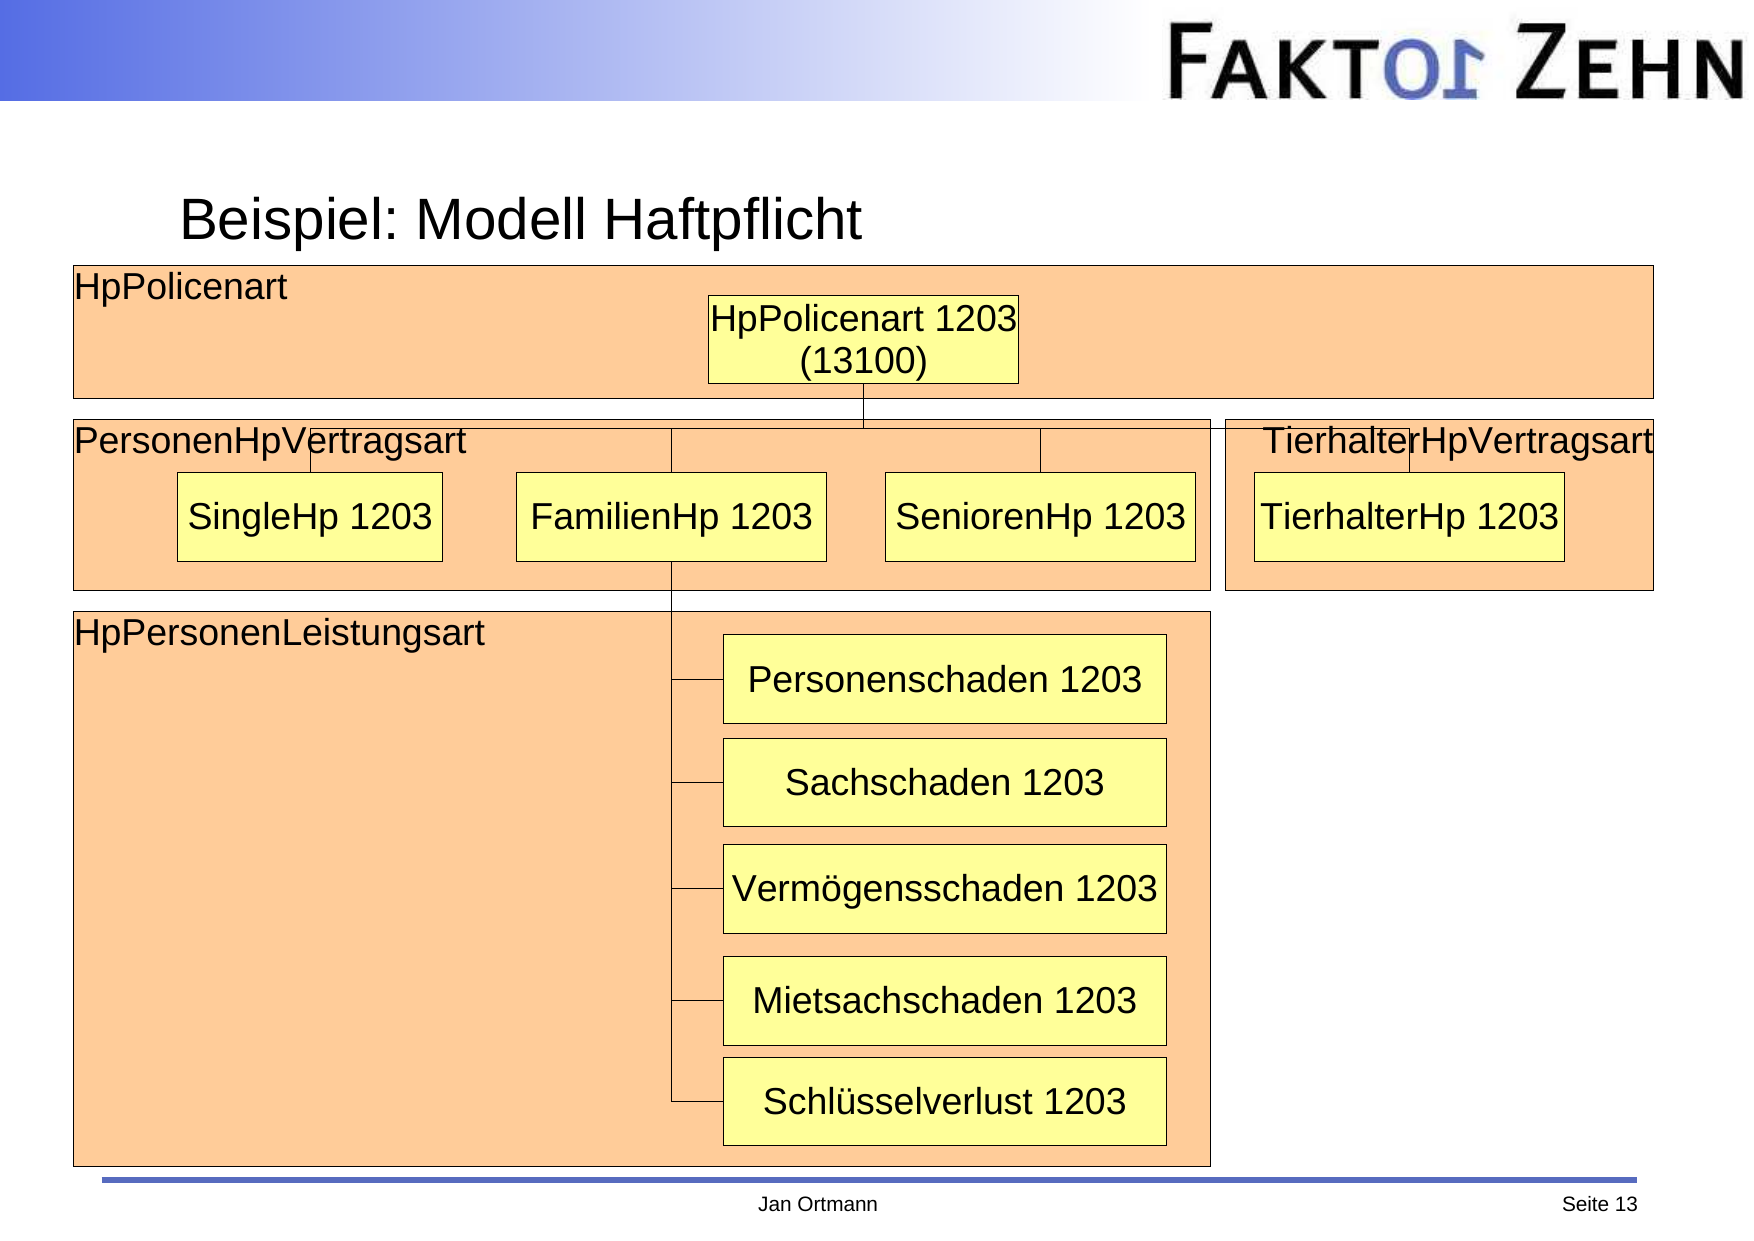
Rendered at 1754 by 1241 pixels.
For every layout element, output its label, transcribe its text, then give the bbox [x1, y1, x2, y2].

text_box TierhalterHp 1203 [1254, 472, 1565, 562]
text_box HpPolicenart [864, 265, 1654, 399]
picture [1162, 7, 1752, 100]
text_box SingleHp 1203 [177, 472, 443, 562]
title Beispiel: Modell Haftpflicht [179, 142, 1576, 296]
text_box HpPolicenart 1203 (13100) [708, 295, 1019, 384]
text_box Vermögensschaden 1203 [723, 844, 1167, 934]
text_box TierhalterHpVertragsart [1225, 419, 1654, 591]
text_box Sachschaden 1203 [723, 738, 1167, 827]
text_box SeniorenHp 1203 [885, 472, 1196, 562]
text_box PersonenHpVertragsart [73, 419, 863, 591]
text_box PersonenHpVertragsart [672, 429, 1211, 591]
text_box Mietsachschaden 1203 [723, 956, 1167, 1046]
text_box Schlüsselverlust 1203 [723, 1057, 1167, 1146]
text_box FamilienHp 1203 [516, 472, 827, 562]
text_box HpPersonenLeistungsart [73, 611, 1211, 1167]
text_box Personenschaden 1203 [723, 634, 1167, 724]
text_box HpPolicenart [73, 265, 863, 399]
text_box PersonenHpVertragsart [864, 419, 1211, 428]
